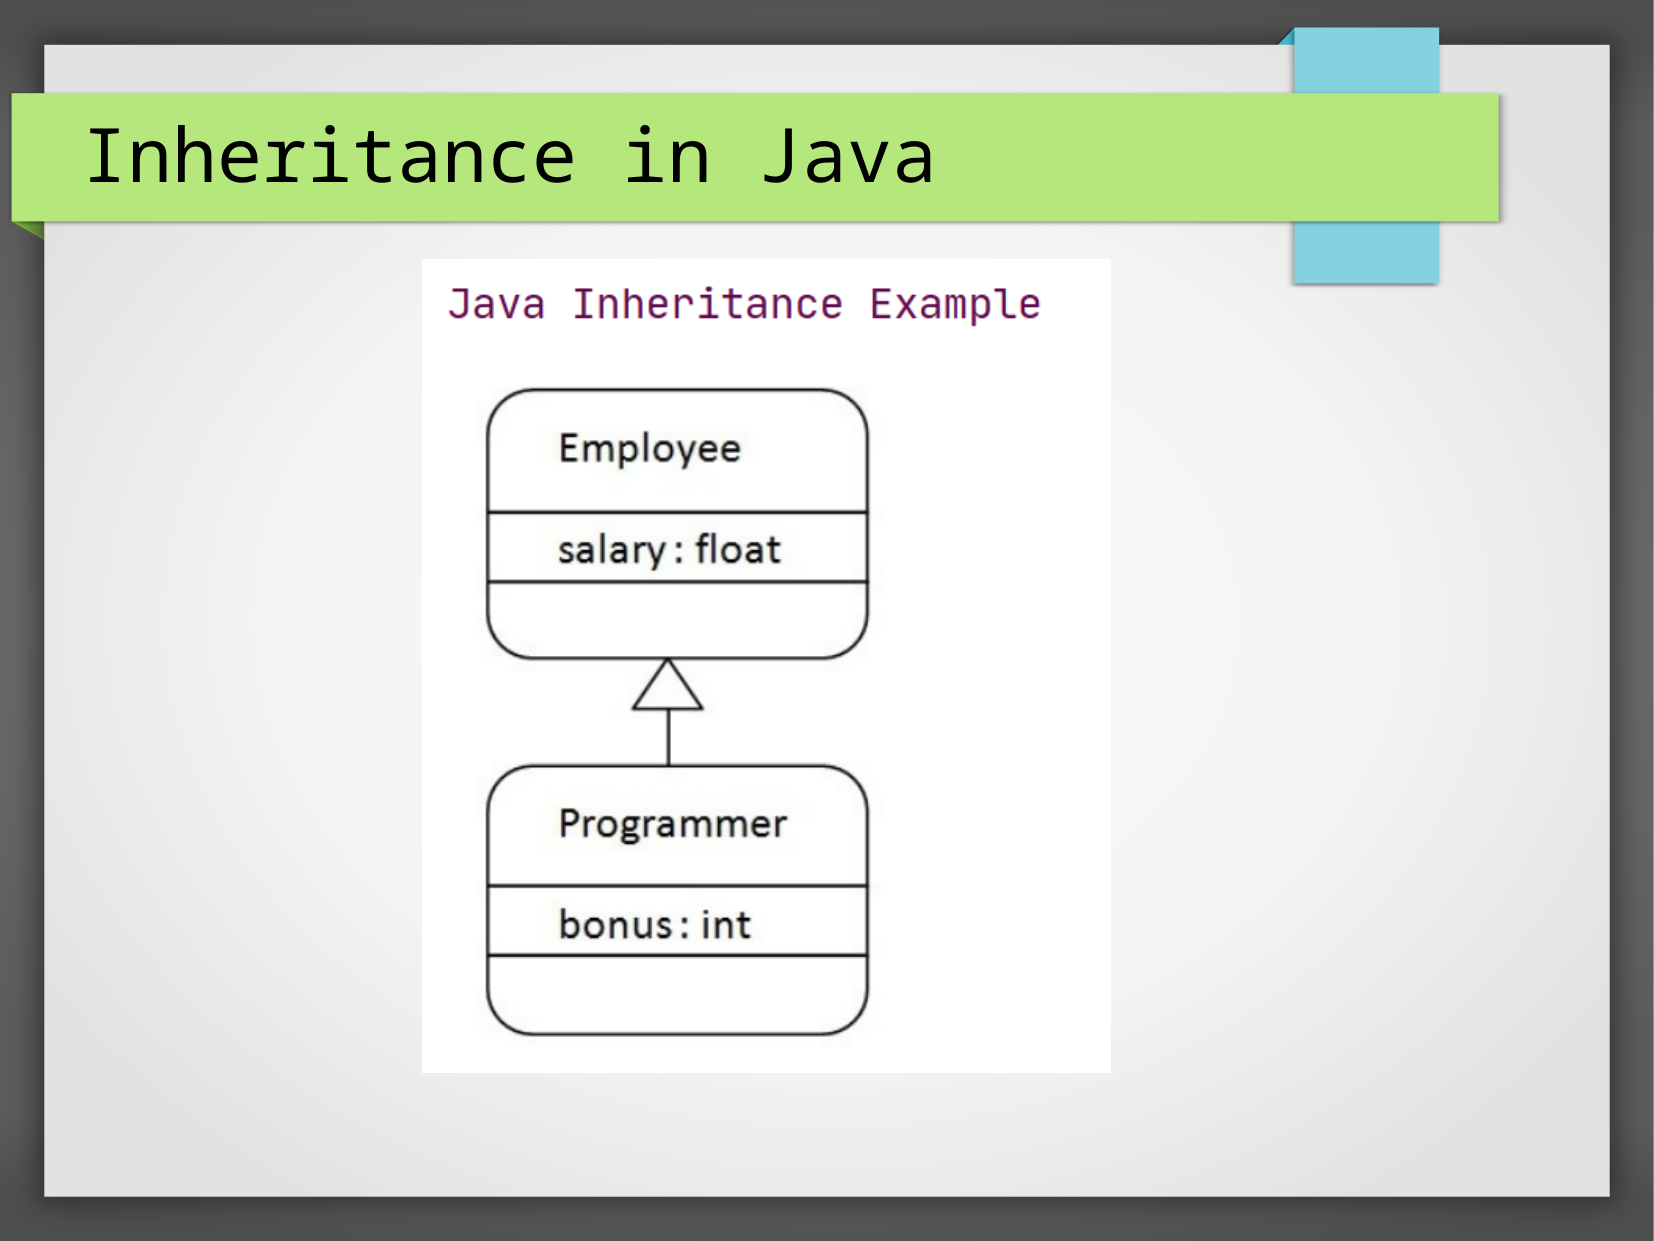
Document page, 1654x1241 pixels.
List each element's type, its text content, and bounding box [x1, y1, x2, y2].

title Inheritance in Java [82, 94, 1264, 213]
picture [0, 0, 1654, 1241]
